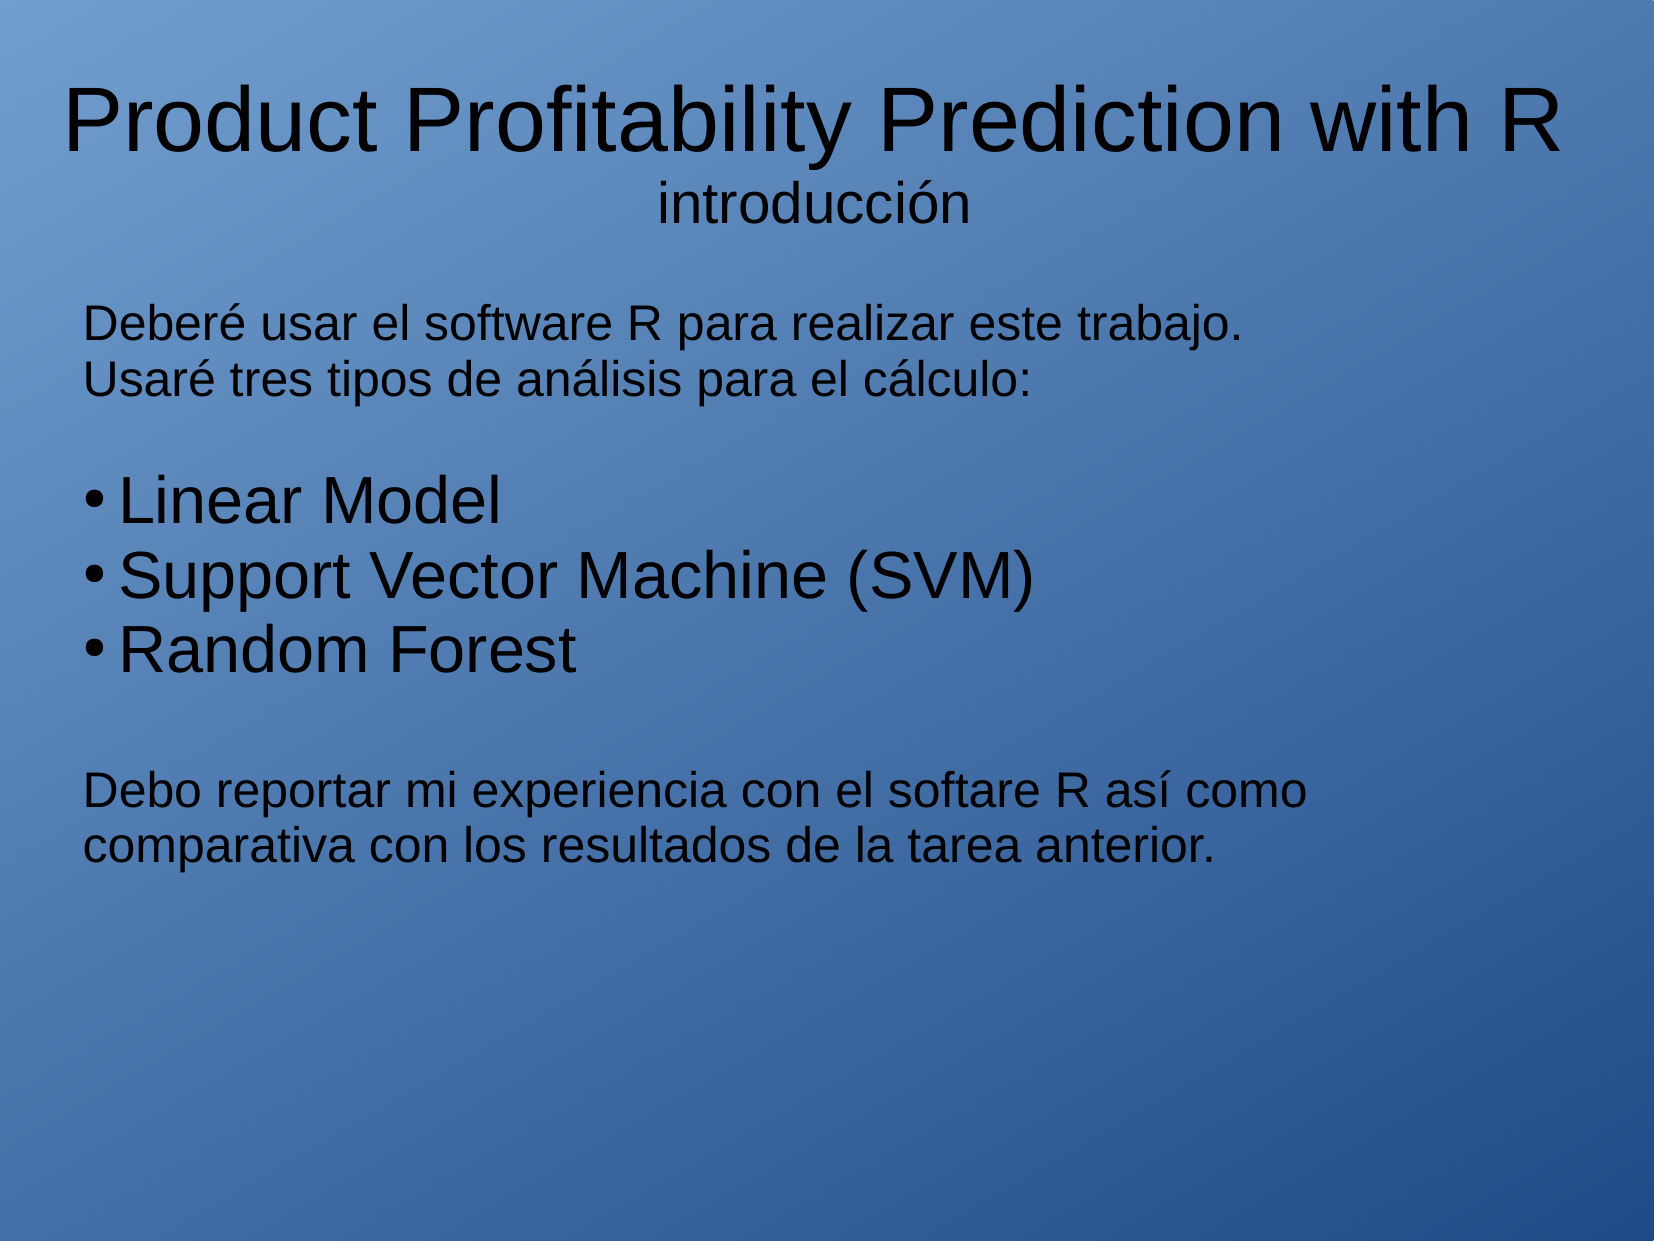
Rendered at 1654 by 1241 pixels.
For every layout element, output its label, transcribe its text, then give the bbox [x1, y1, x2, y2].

title Product Profitability Prediction with R introducción [58, 16, 1571, 287]
subtitle Deberé usar el software R para realizar este trabajo. Usaré tres tipos de análisis para el cálculo: Linear Model Support Vector Machine (SVM) Random Forest Debo reportar mi experiencia con el softare R así como comparativa con los resultados de la tarea anterior. [82, 286, 1571, 1013]
